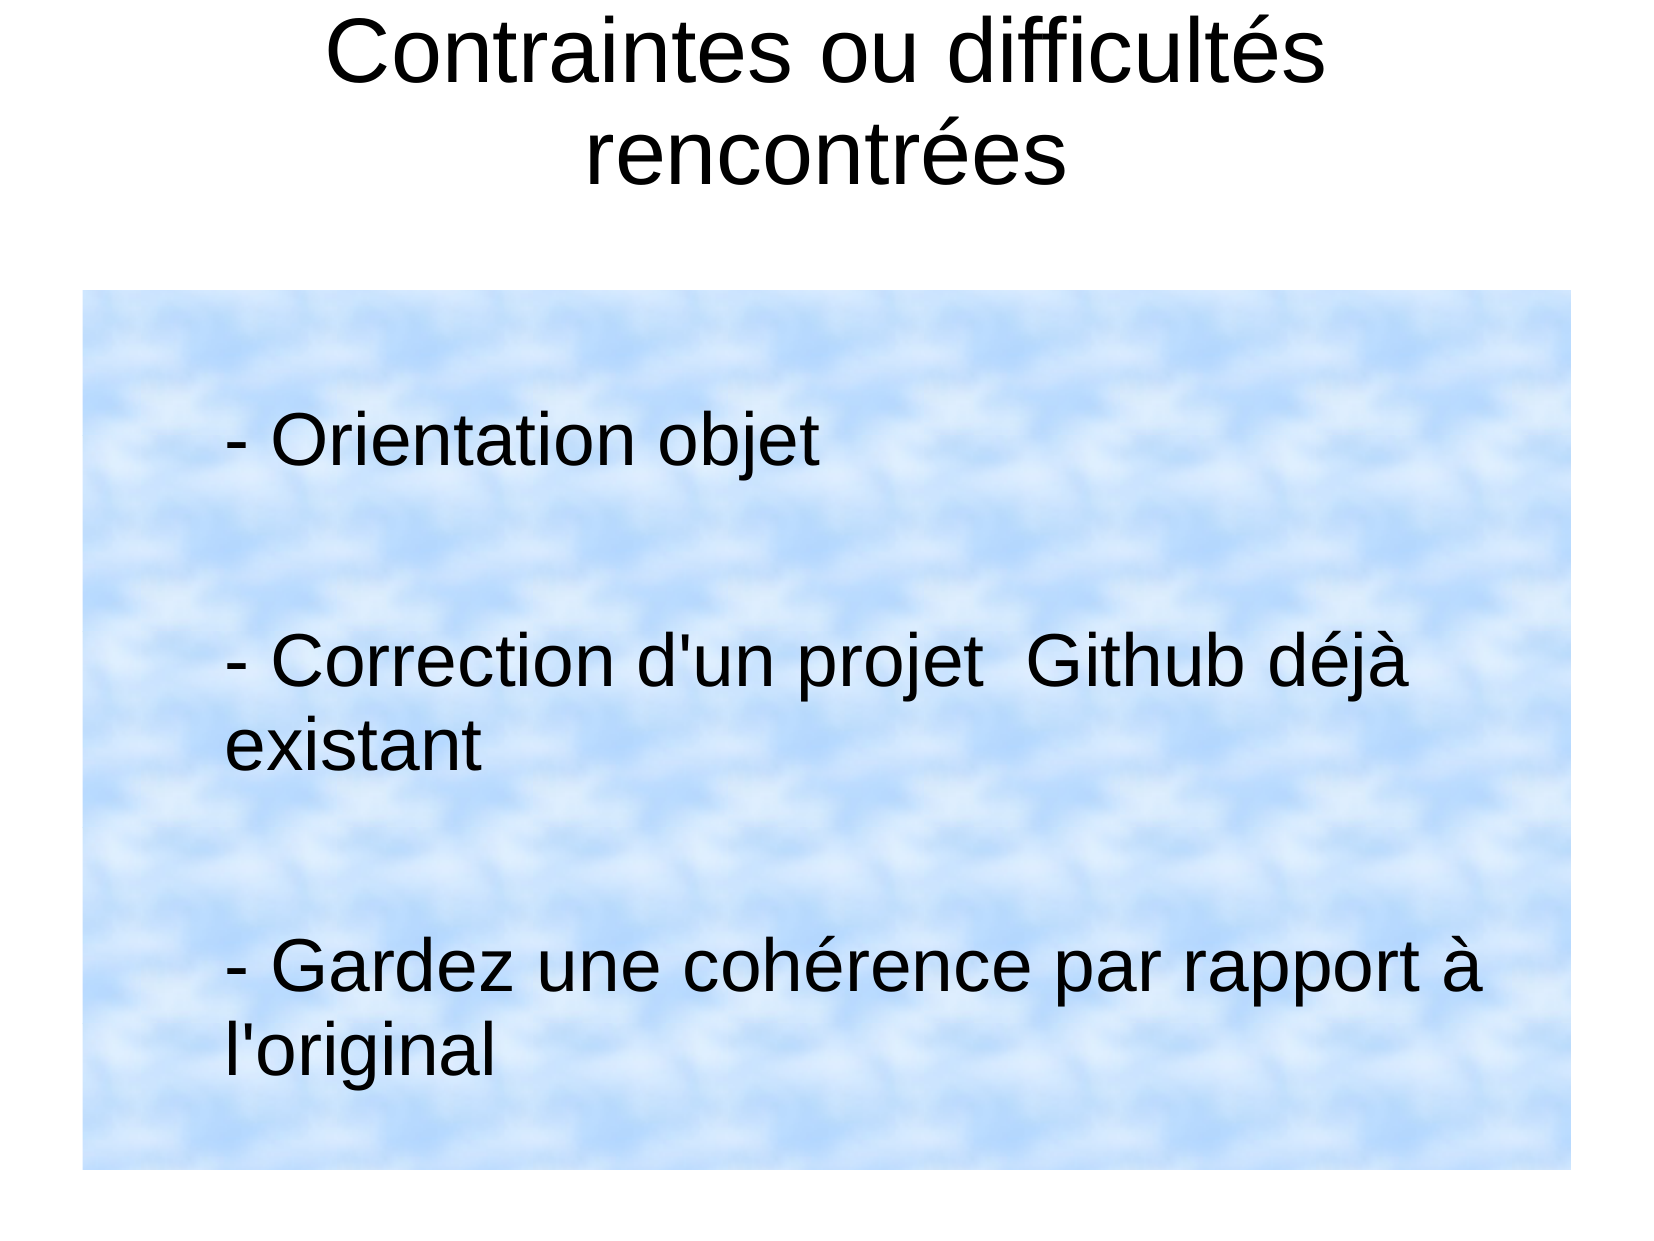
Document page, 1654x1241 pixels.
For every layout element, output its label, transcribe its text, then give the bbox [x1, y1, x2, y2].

title Contraintes ou difficultés rencontrées [82, 0, 1571, 290]
list - Orientation objet - Correction d'un projet Github déjà existant - Gardez une cohérence par rapport à l'original [82, 290, 1571, 1170]
